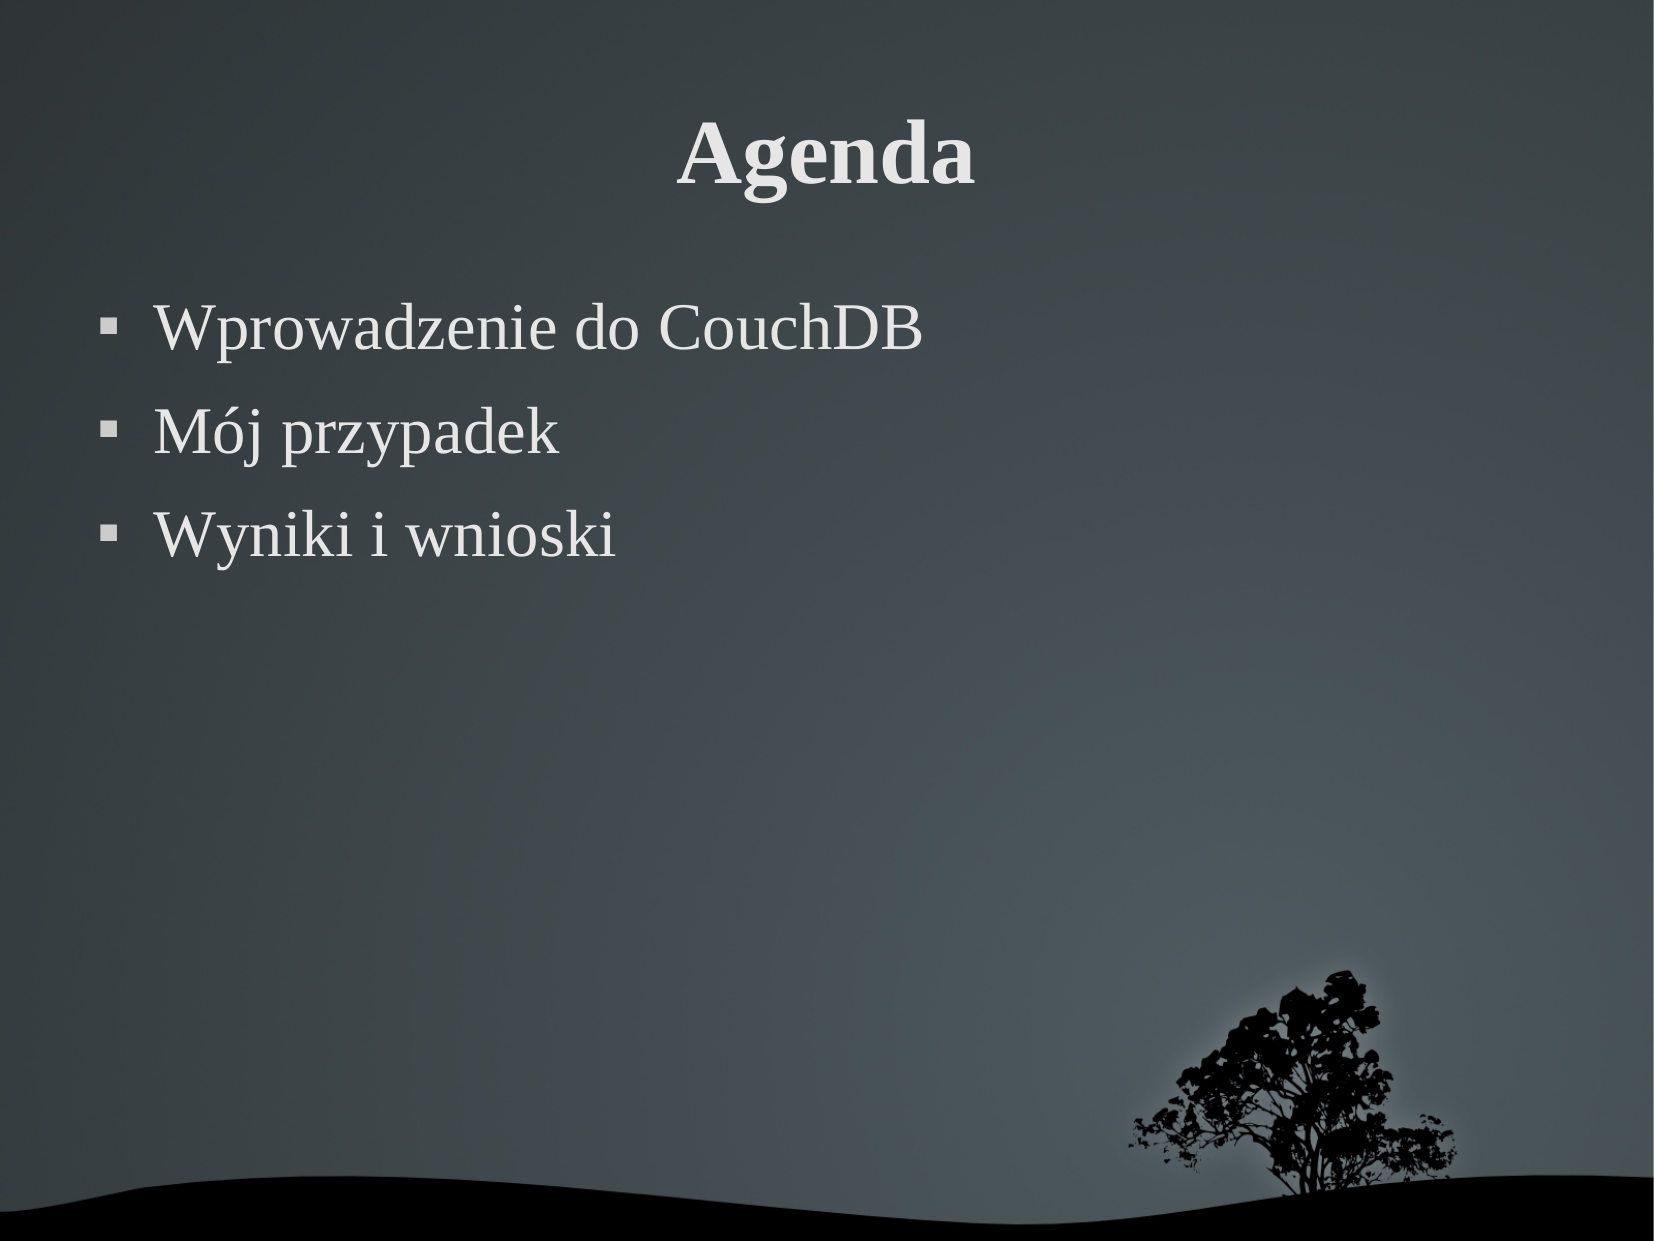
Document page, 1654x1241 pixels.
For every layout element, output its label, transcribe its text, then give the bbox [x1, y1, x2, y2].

list Wprowadzenie do CouchDB Mój przypadek Wyniki i wnioski [82, 290, 1571, 1109]
picture [0, 0, 1654, 1241]
title Agenda [82, 49, 1571, 257]
